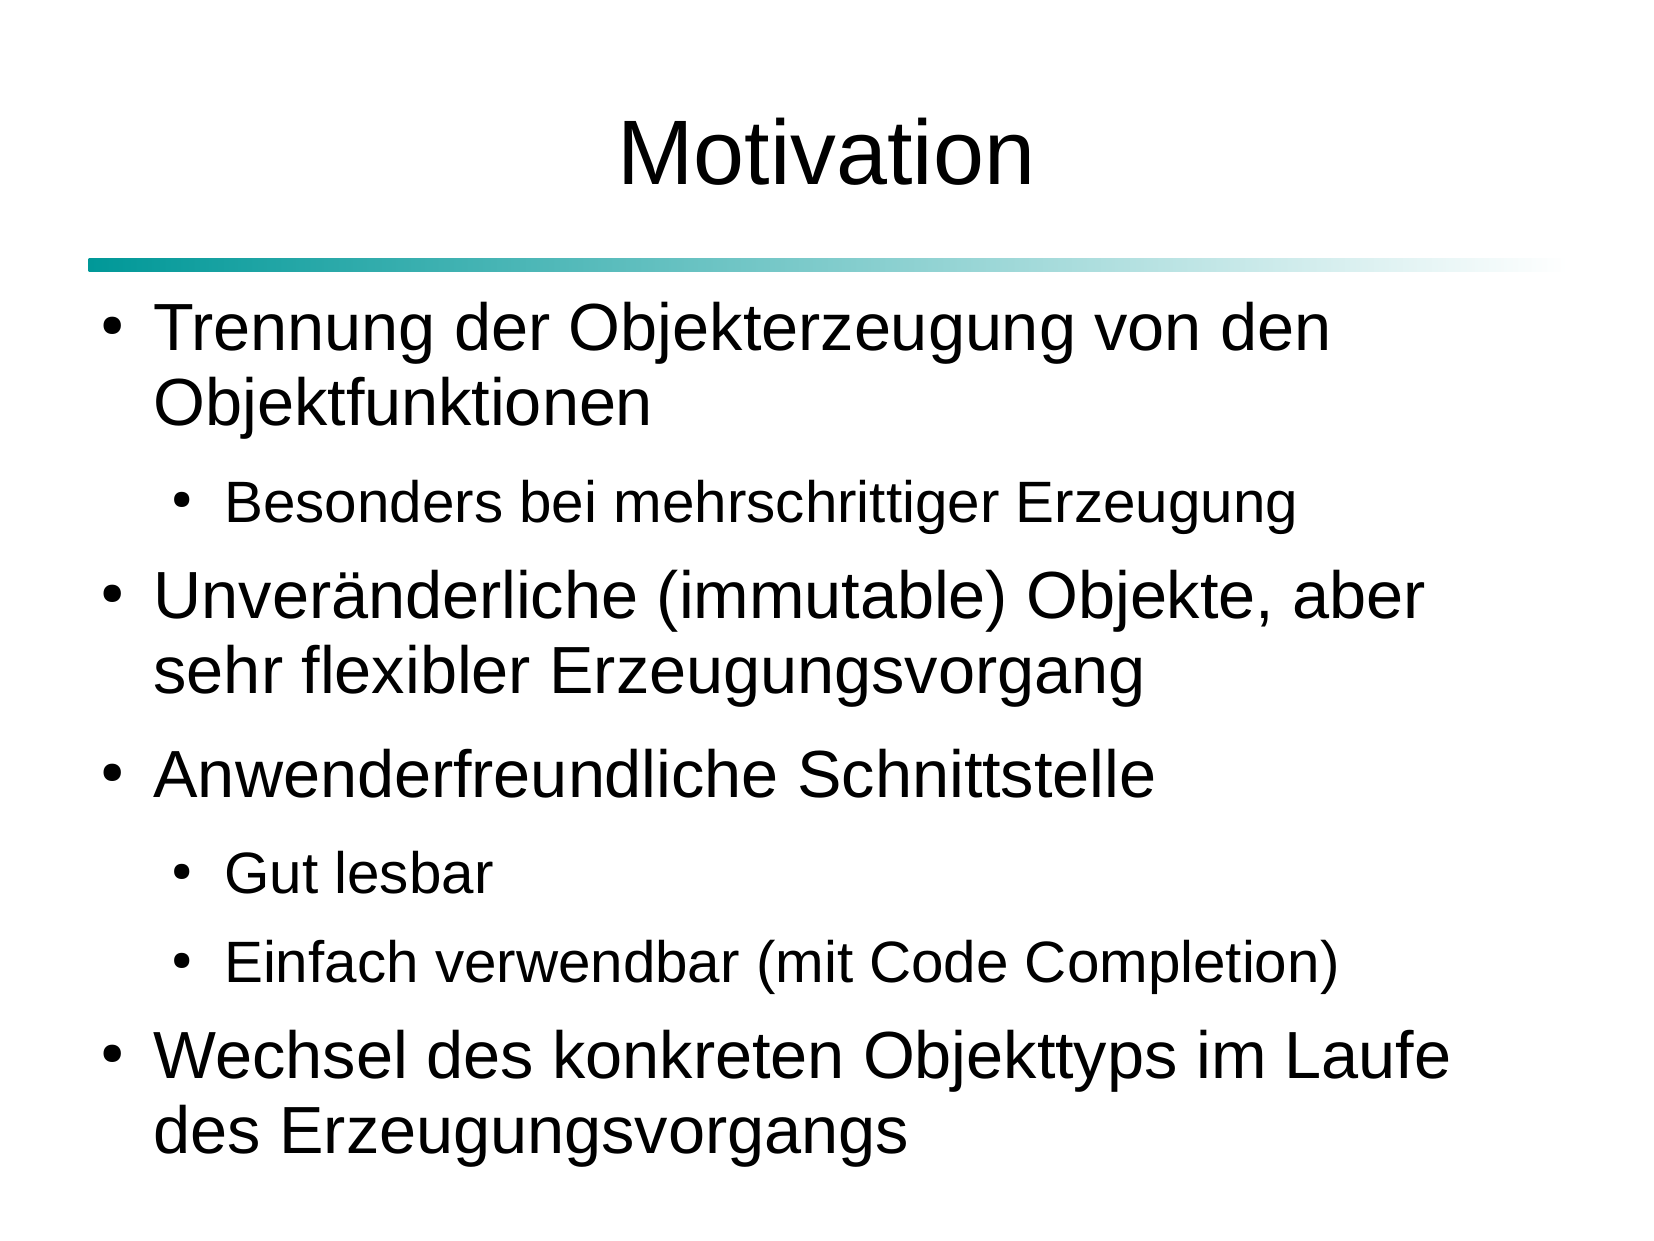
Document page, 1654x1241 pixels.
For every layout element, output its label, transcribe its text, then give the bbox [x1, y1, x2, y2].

list Trennung der Objekterzeugung von den Objektfunktionen Besonders bei mehrschrittiger Erzeugung Unveränderliche (immutable) Objekte, aber sehr flexibler Erzeugungsvorgang Anwenderfreundliche Schnittstelle Gut lesbar Einfach verwendbar (mit Code Completion) Wechsel des konkreten Objekttyps im Laufe des Erzeugungsvorgangs [82, 290, 1571, 1168]
title Motivation [82, 56, 1571, 250]
